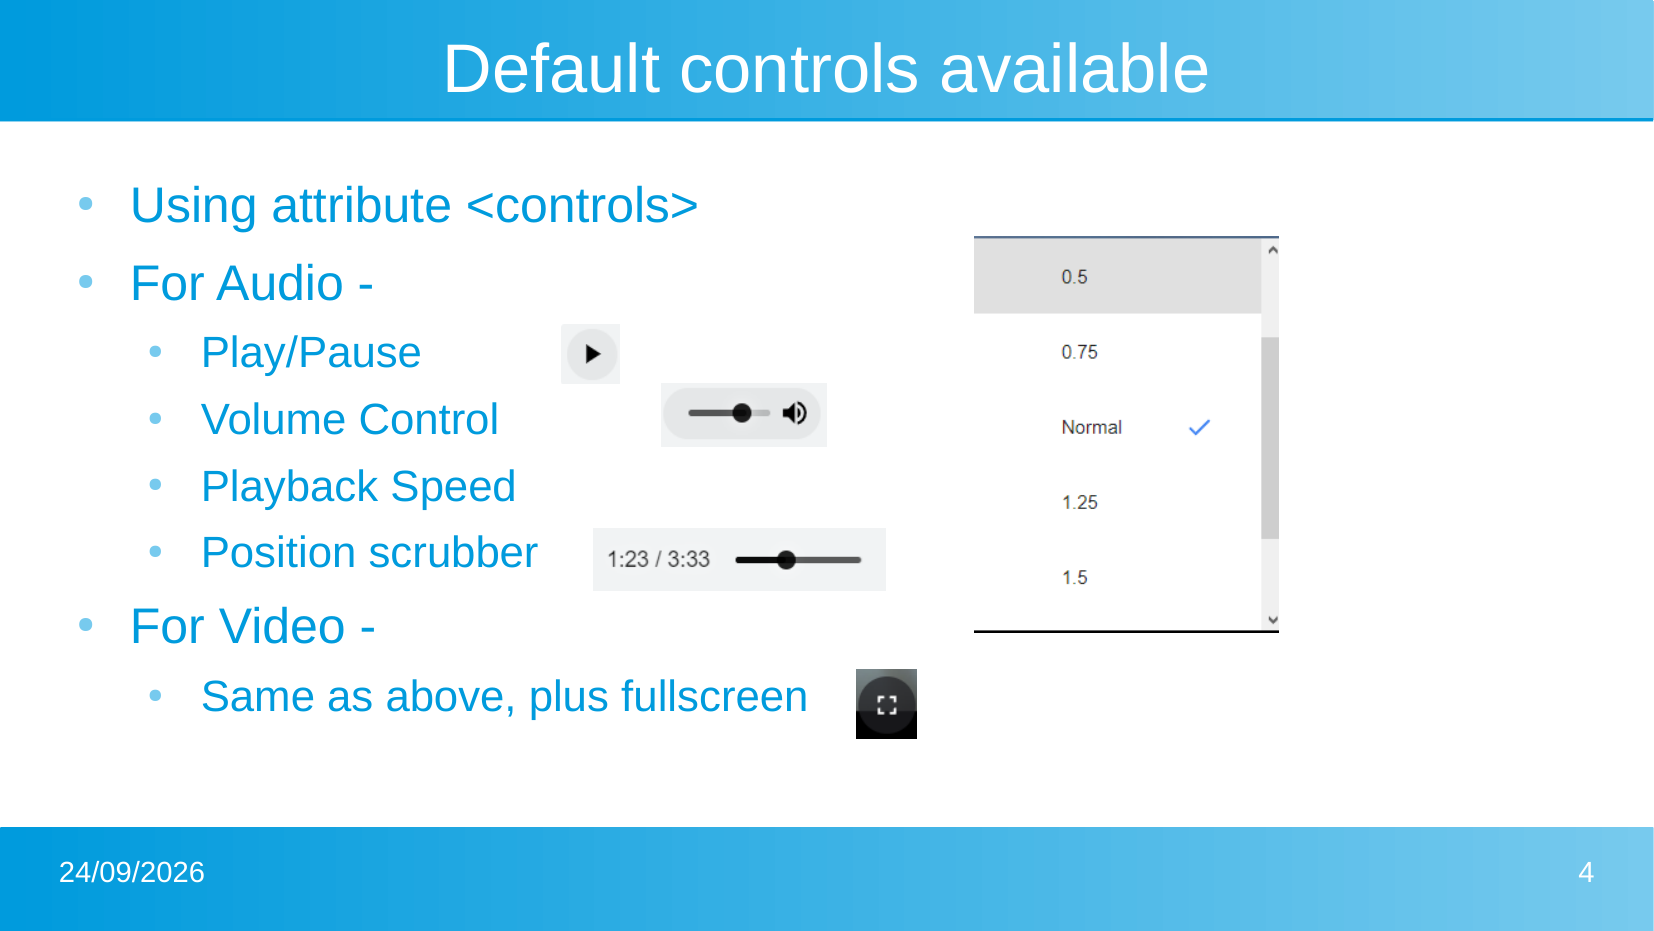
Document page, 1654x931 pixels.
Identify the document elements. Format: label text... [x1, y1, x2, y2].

picture [974, 236, 1279, 633]
title Default controls available [59, 29, 1595, 108]
picture [856, 669, 917, 739]
picture [561, 324, 620, 384]
picture [661, 383, 827, 447]
picture [593, 528, 886, 591]
list Using attribute <controls> For Audio - Play/Pause Volume Control Playback Speed Position scrubber For Video - Same as above, plus fullscreen [59, 177, 1595, 768]
